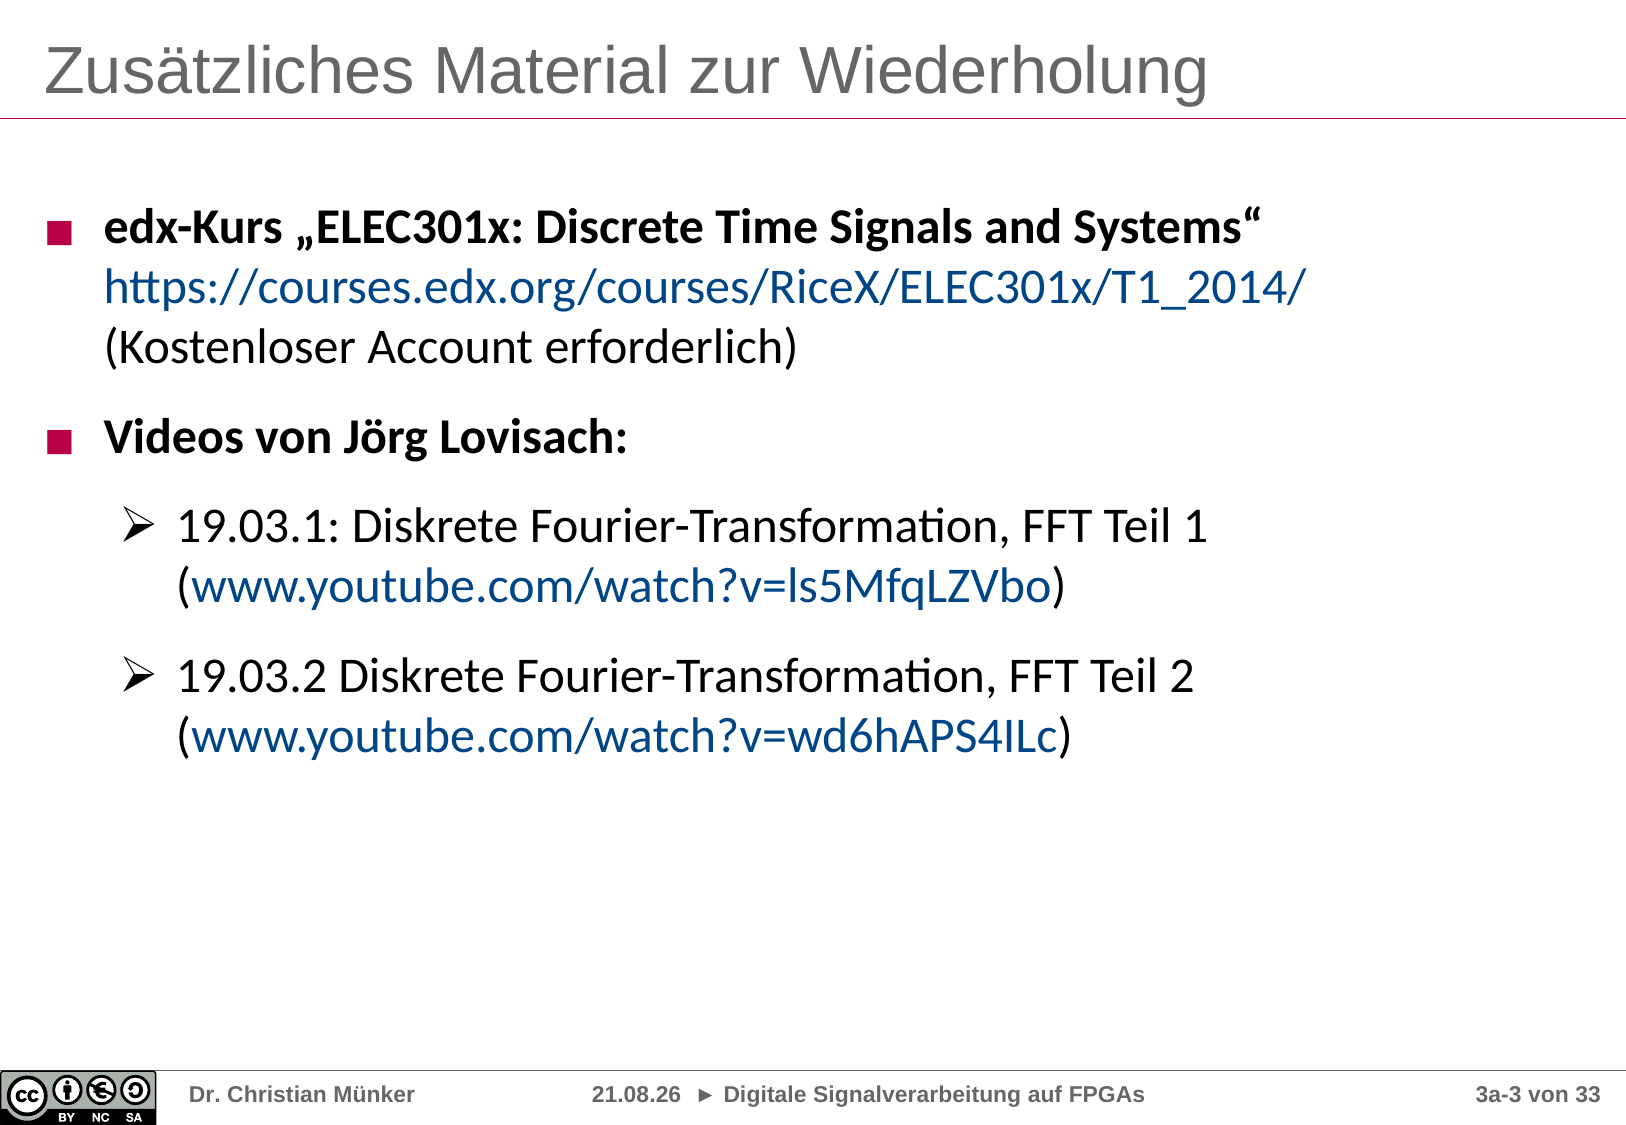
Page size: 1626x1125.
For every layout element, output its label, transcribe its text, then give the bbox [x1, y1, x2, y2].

list edx-Kurs „ELEC301x: Discrete Time Signals and Systems“ https://courses.edx.org/courses/RiceX/ELEC301x/T1_2014/ (Kostenloser Account erforderlich) Videos von Jörg Lovisach:  19.03.1: Diskrete Fourier-Transformation, FFT Teil 1 (www.youtube.com/watch?v=ls5MfqLZVbo)  19.03.2 Diskrete Fourier-Transformation, FFT Teil 2 (www.youtube.com/watch?v=wd6hAPS4ILc) [44, 196, 1581, 1071]
title Zusätzliches Material zur Wiederholung [44, 10, 1299, 137]
